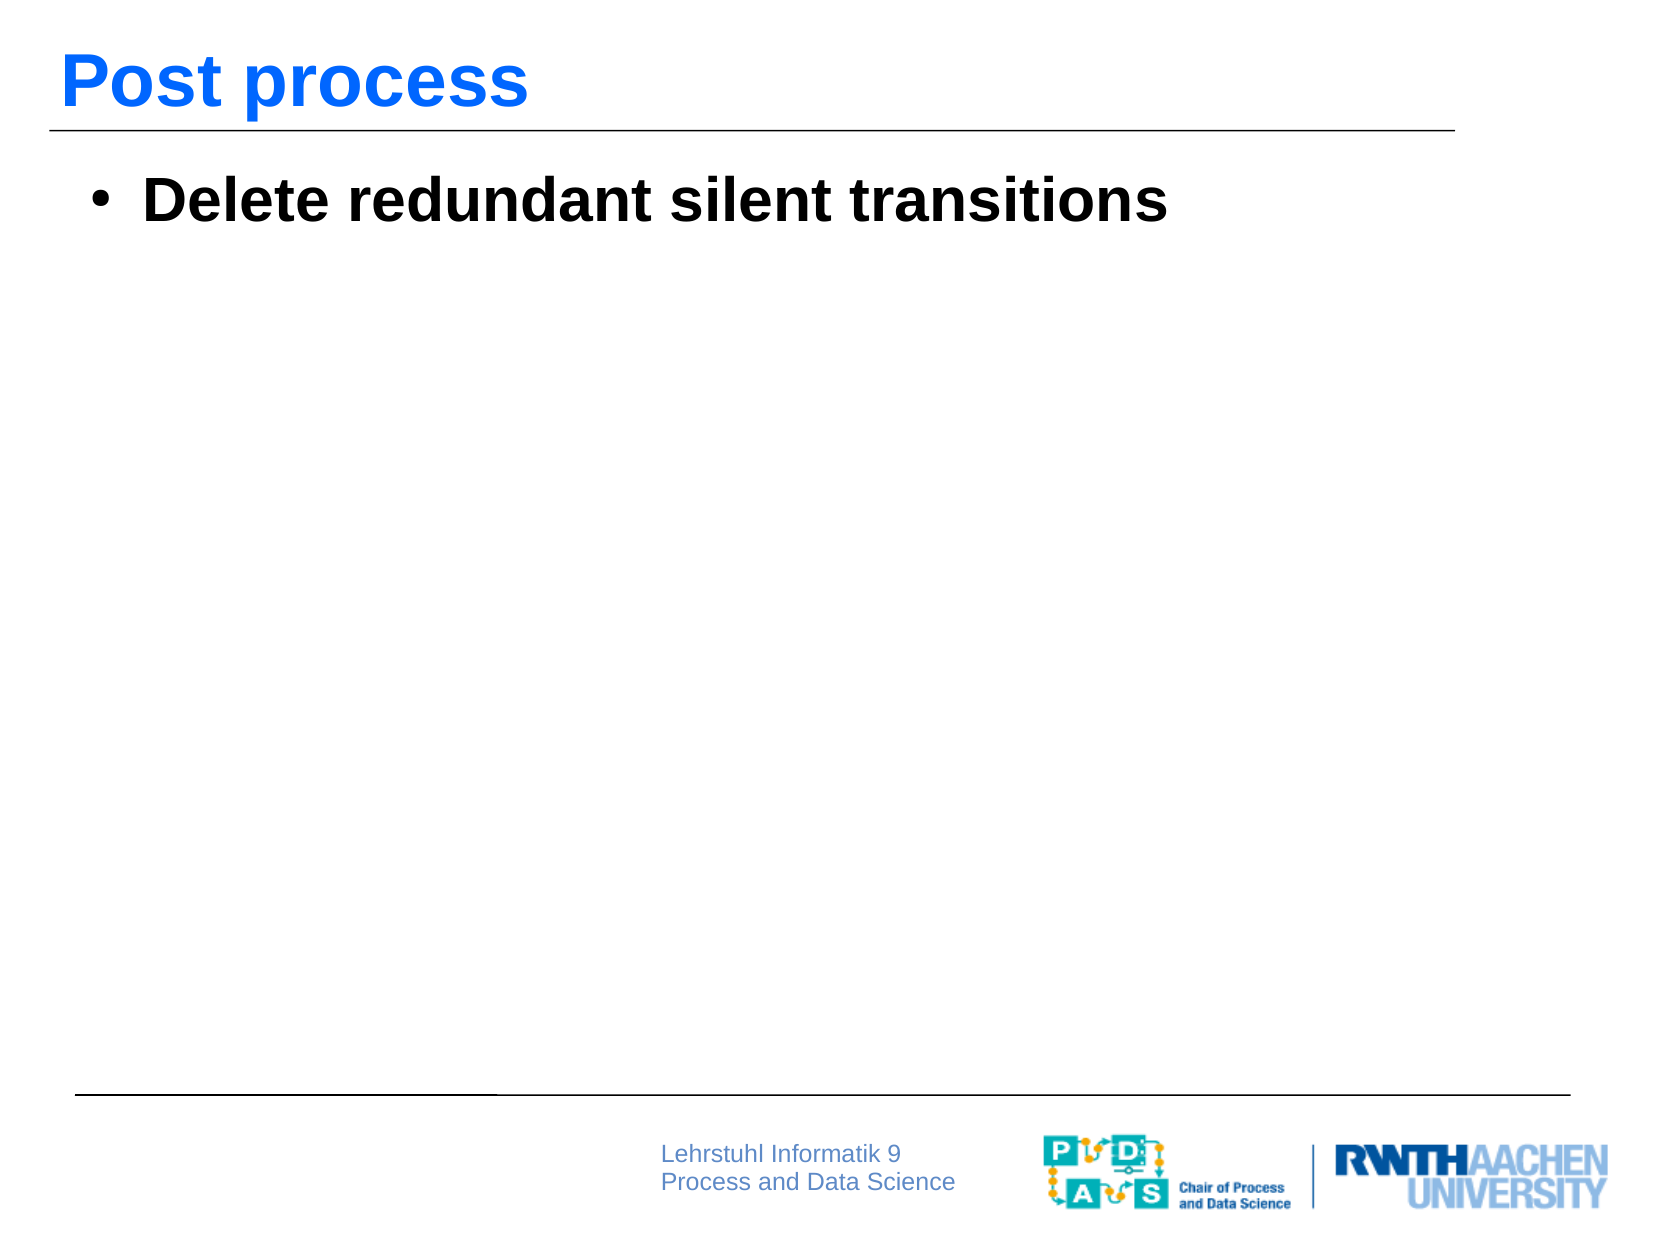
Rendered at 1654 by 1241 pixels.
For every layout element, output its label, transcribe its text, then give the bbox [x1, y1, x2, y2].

picture [1005, 1090, 1647, 1241]
title Post process [60, 30, 1549, 131]
list Delete redundant silent transitions [71, 165, 1561, 1021]
